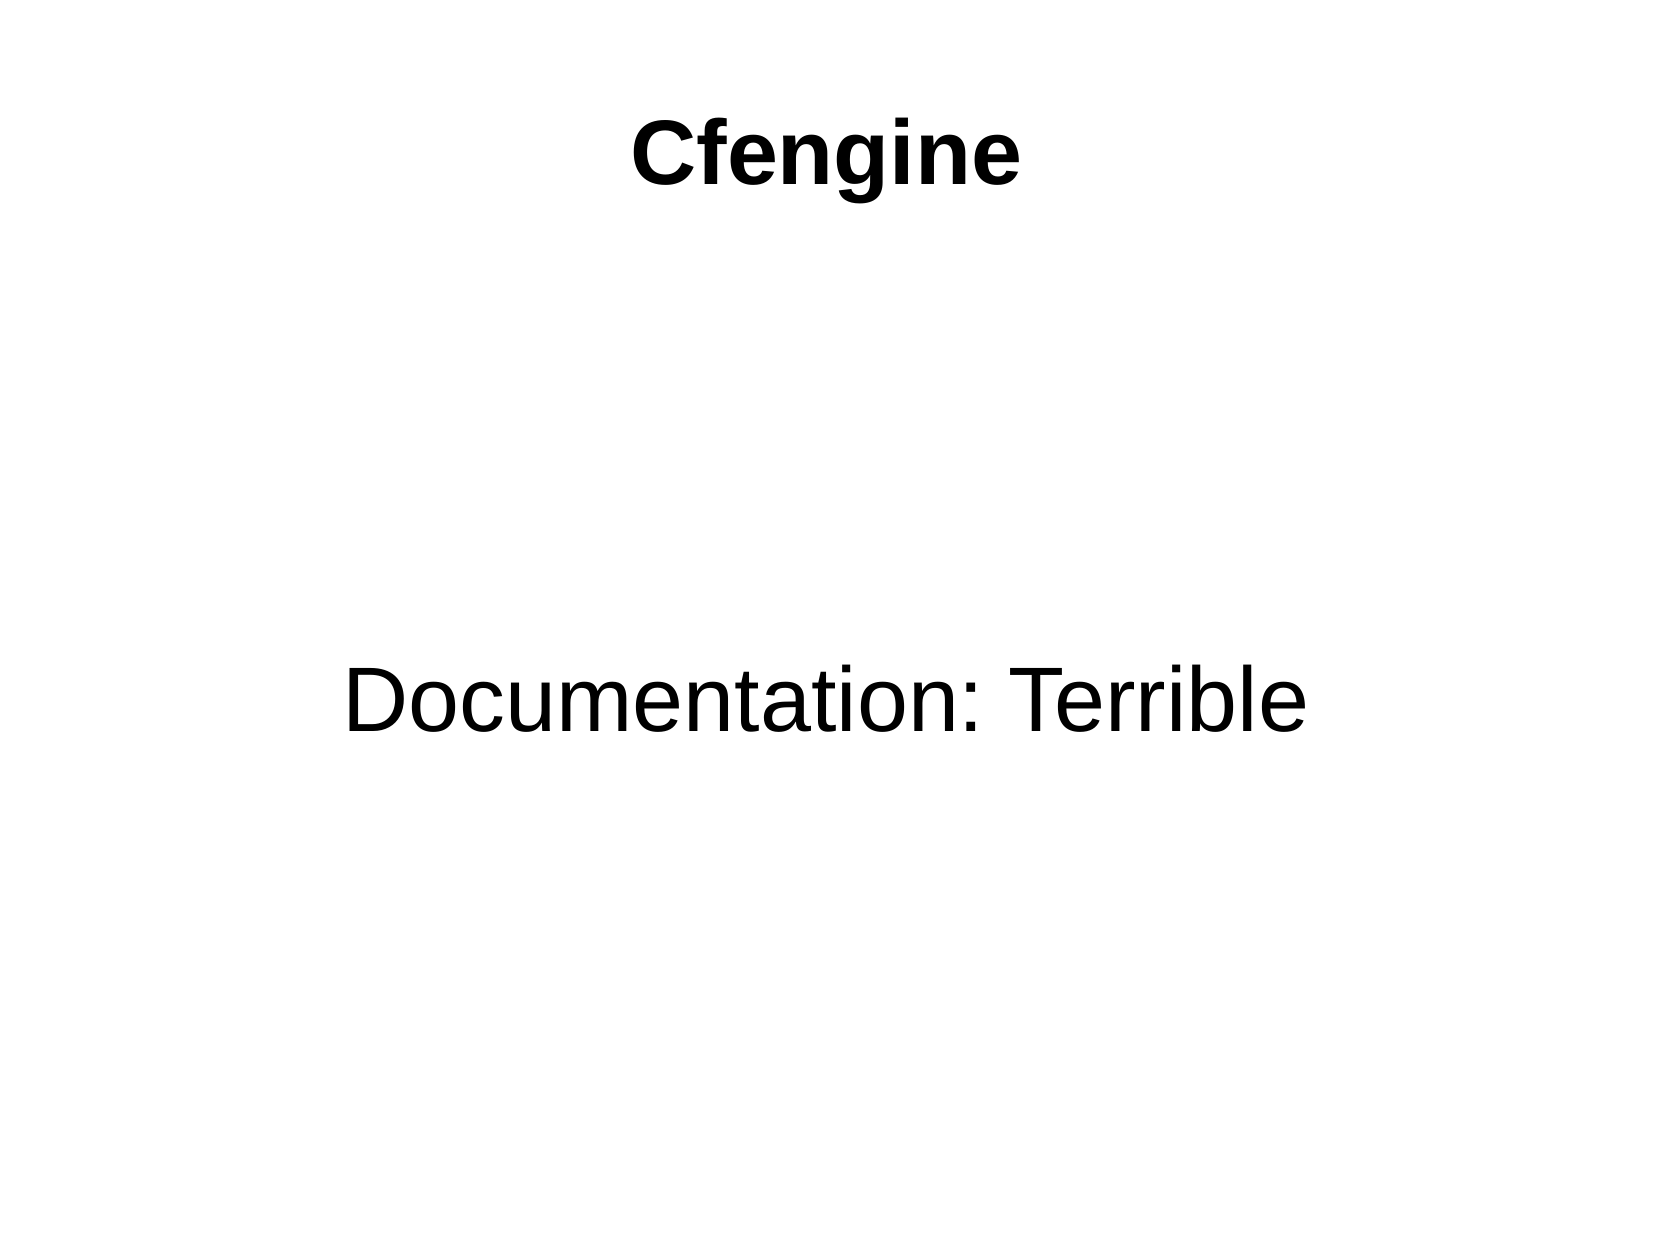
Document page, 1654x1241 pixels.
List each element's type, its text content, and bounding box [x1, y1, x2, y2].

title Cfengine [82, 49, 1571, 257]
subtitle Documentation: Terrible [82, 290, 1571, 1109]
